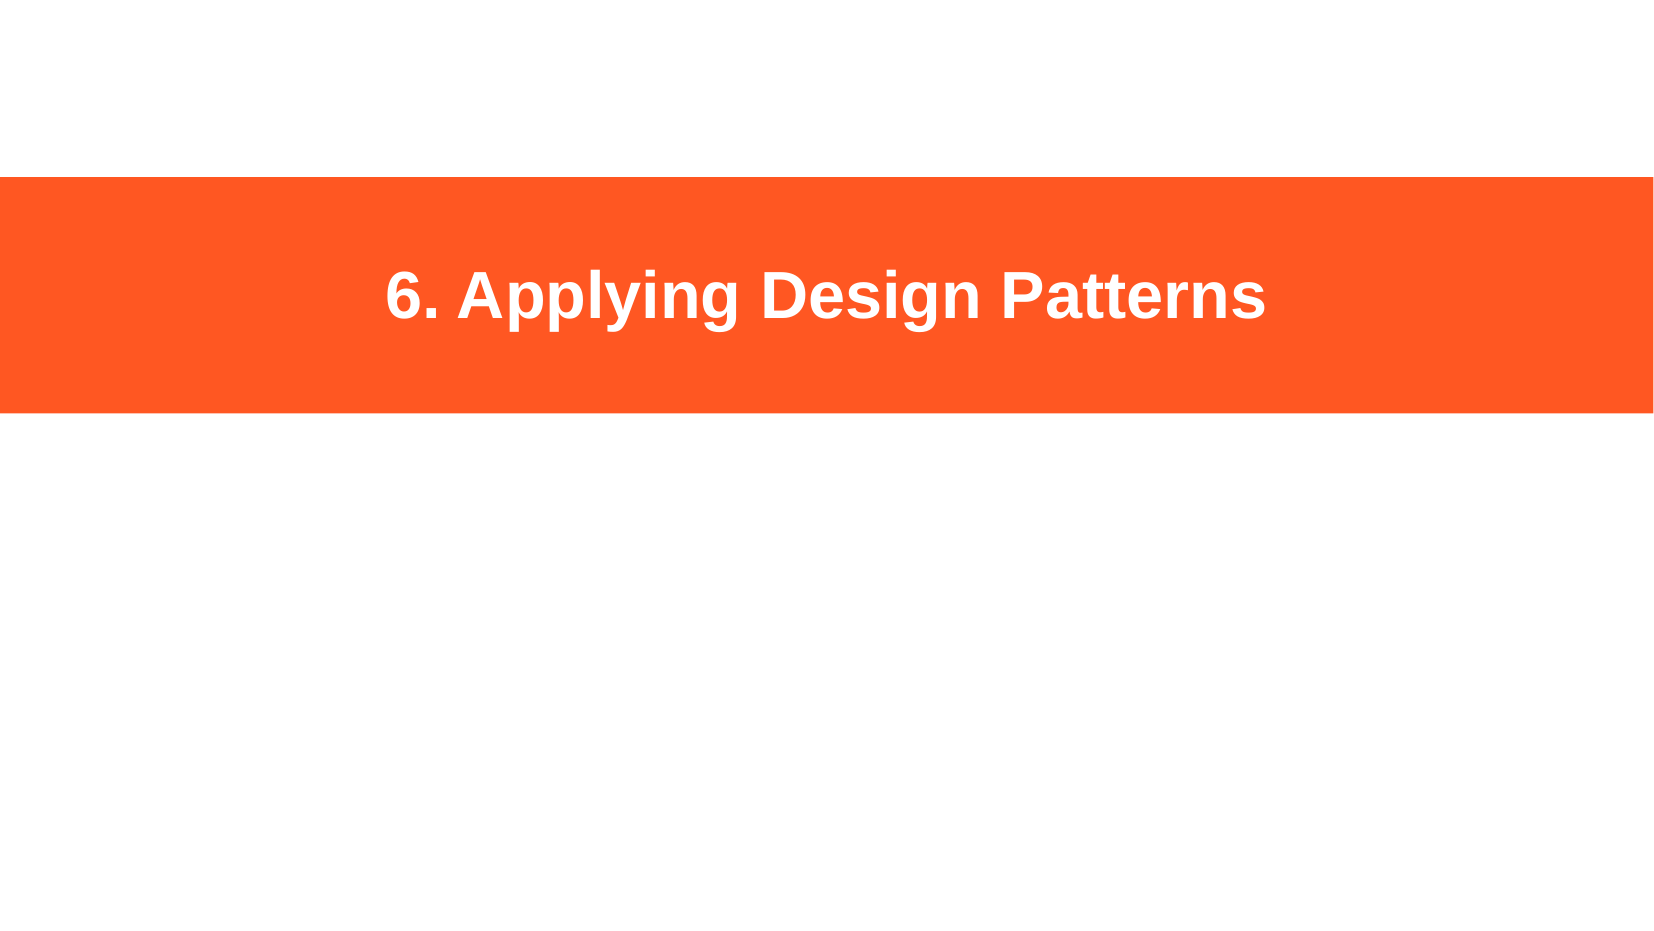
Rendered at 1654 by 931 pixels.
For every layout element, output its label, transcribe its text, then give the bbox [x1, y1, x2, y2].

title 6. Applying Design Patterns [0, 177, 1654, 414]
